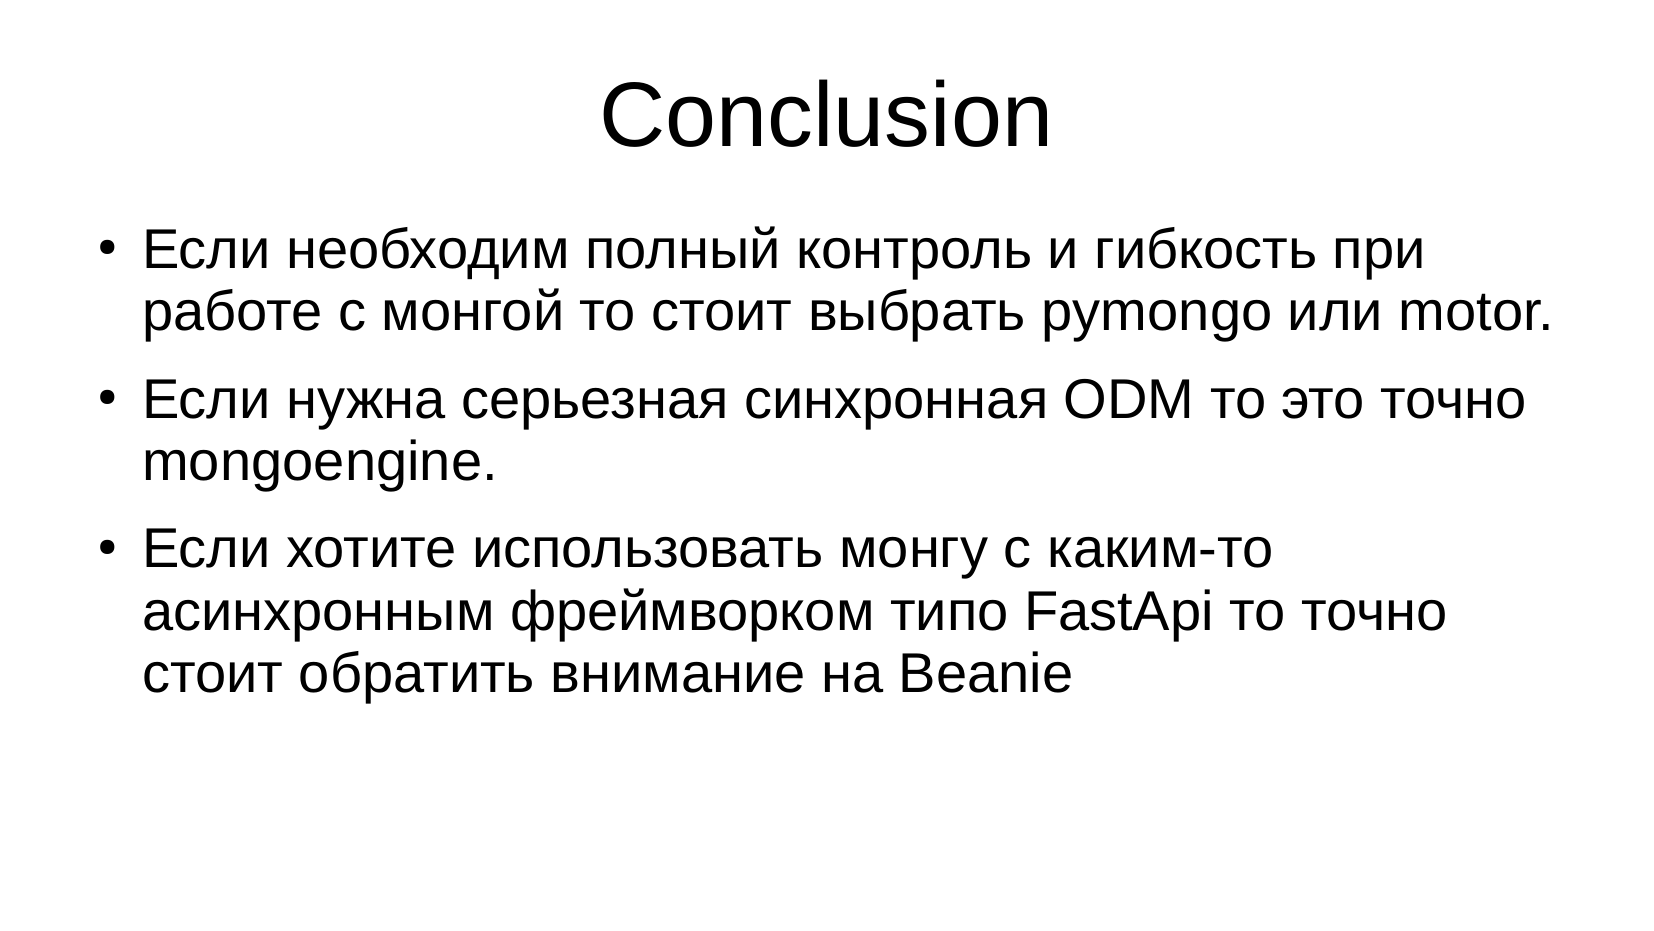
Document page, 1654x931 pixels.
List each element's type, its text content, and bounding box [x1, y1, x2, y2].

list Если необходим полный контроль и гибкость при работе с монгой то стоит выбрать pymongo или motor. Если нужна серьезная синхронная ODM то это точно mongoengine. Если хотите использовать монгу с каким-то асинхронным фреймворком типо FastApi то точно стоит обратить внимание на Beanie [82, 217, 1571, 758]
title Conclusion [82, 37, 1571, 193]
